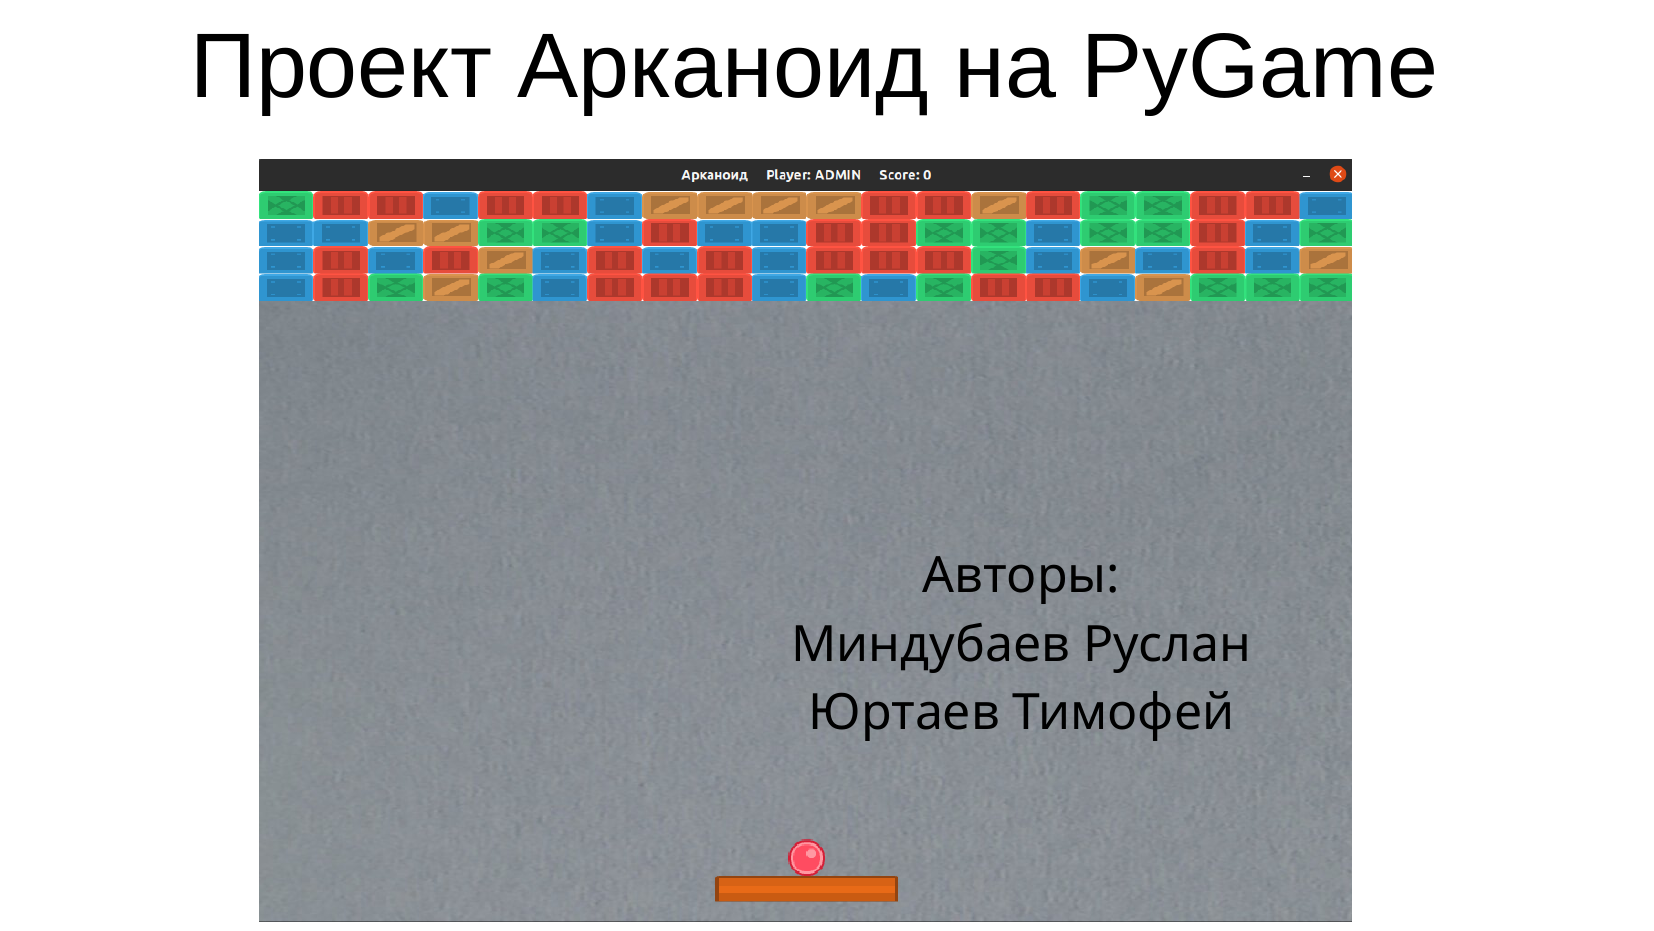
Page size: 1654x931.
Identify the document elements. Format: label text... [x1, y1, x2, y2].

title Проект Арканоид на PyGame [70, 0, 1559, 144]
picture [259, 159, 1352, 922]
subtitle Авторы: Миндубаев Руслан Юртаев Тимофей [685, 496, 1359, 788]
